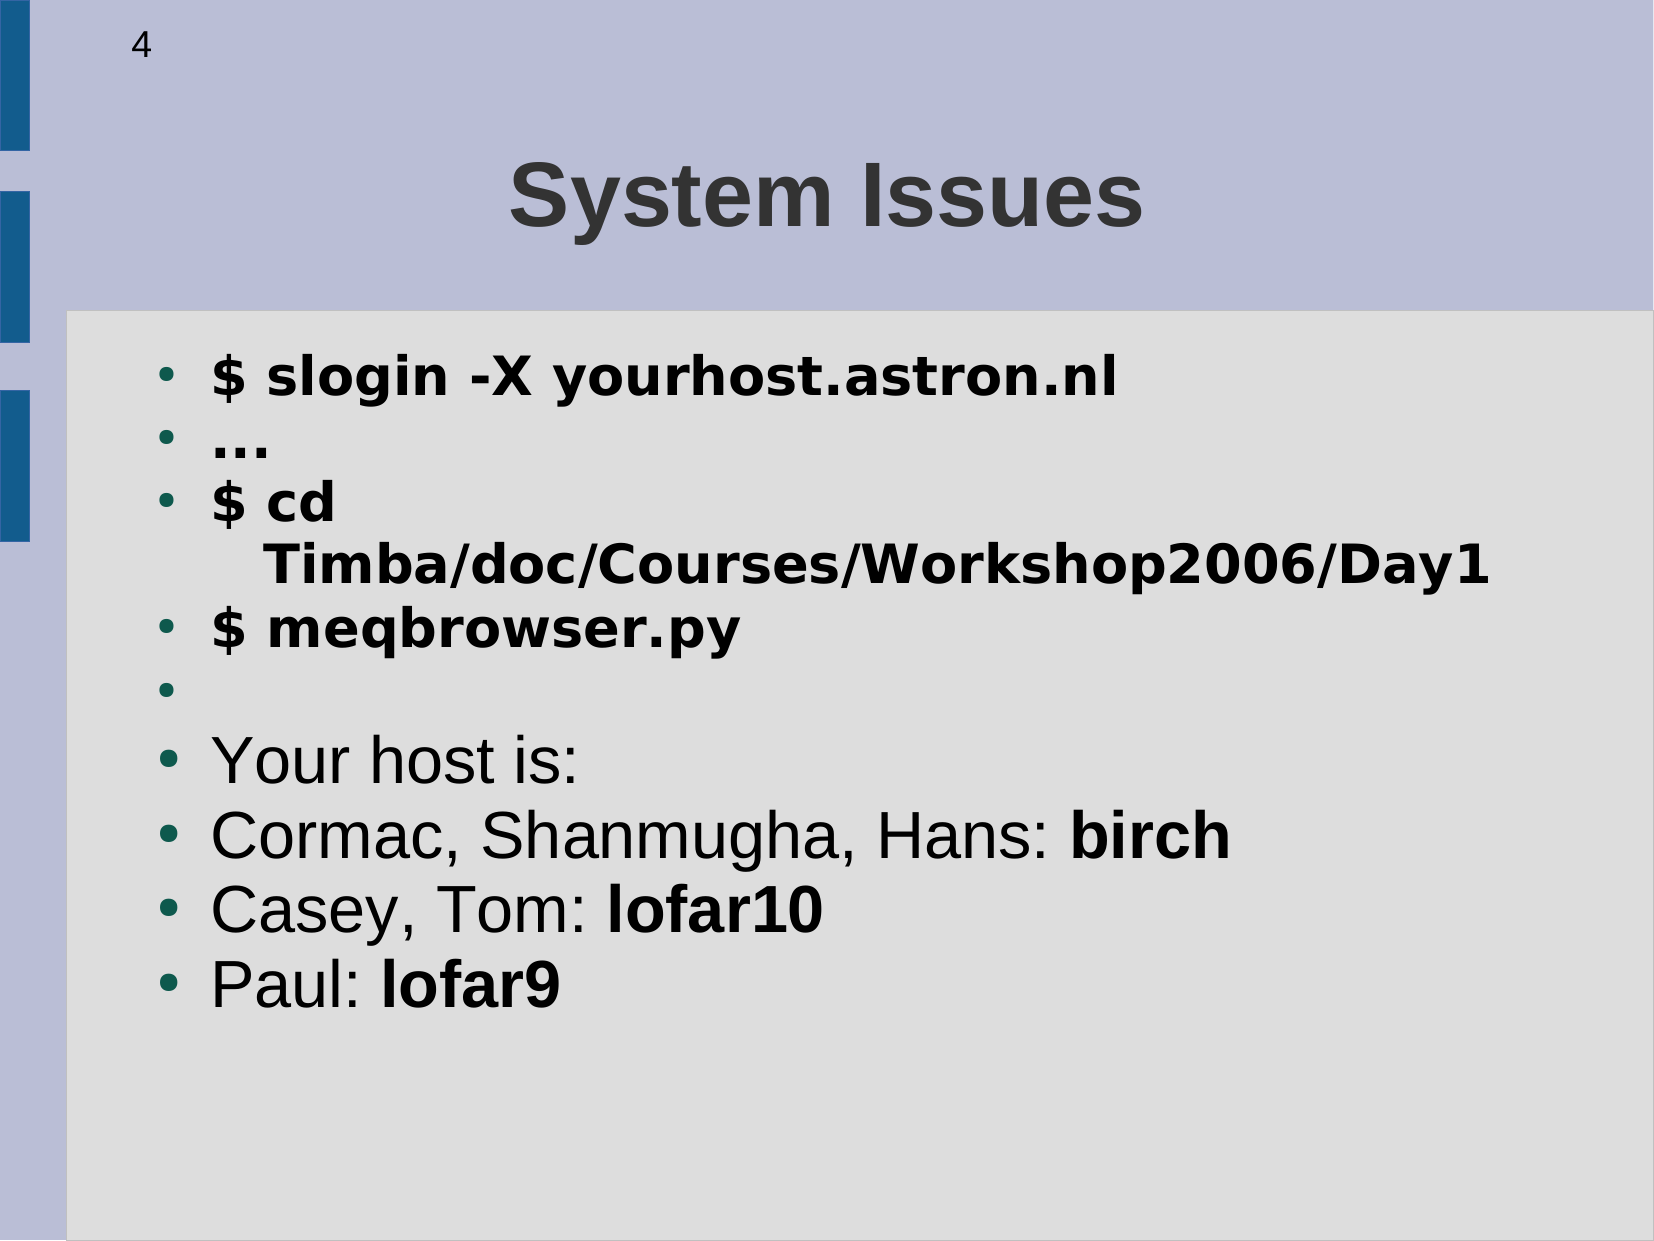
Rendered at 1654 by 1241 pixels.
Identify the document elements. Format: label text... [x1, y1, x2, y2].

title System Issues [121, 91, 1534, 299]
list $ slogin -X yourhost.astron.nl ... $ cd Timba/doc/Courses/Workshop2006/Day1 $ meqbrowser.py Your host is: Cormac, Shanmugha, Hans: birch Casey, Tom: lofar10 Paul: lofar9 [121, 344, 1534, 1127]
text_box <number> [116, 15, 317, 89]
